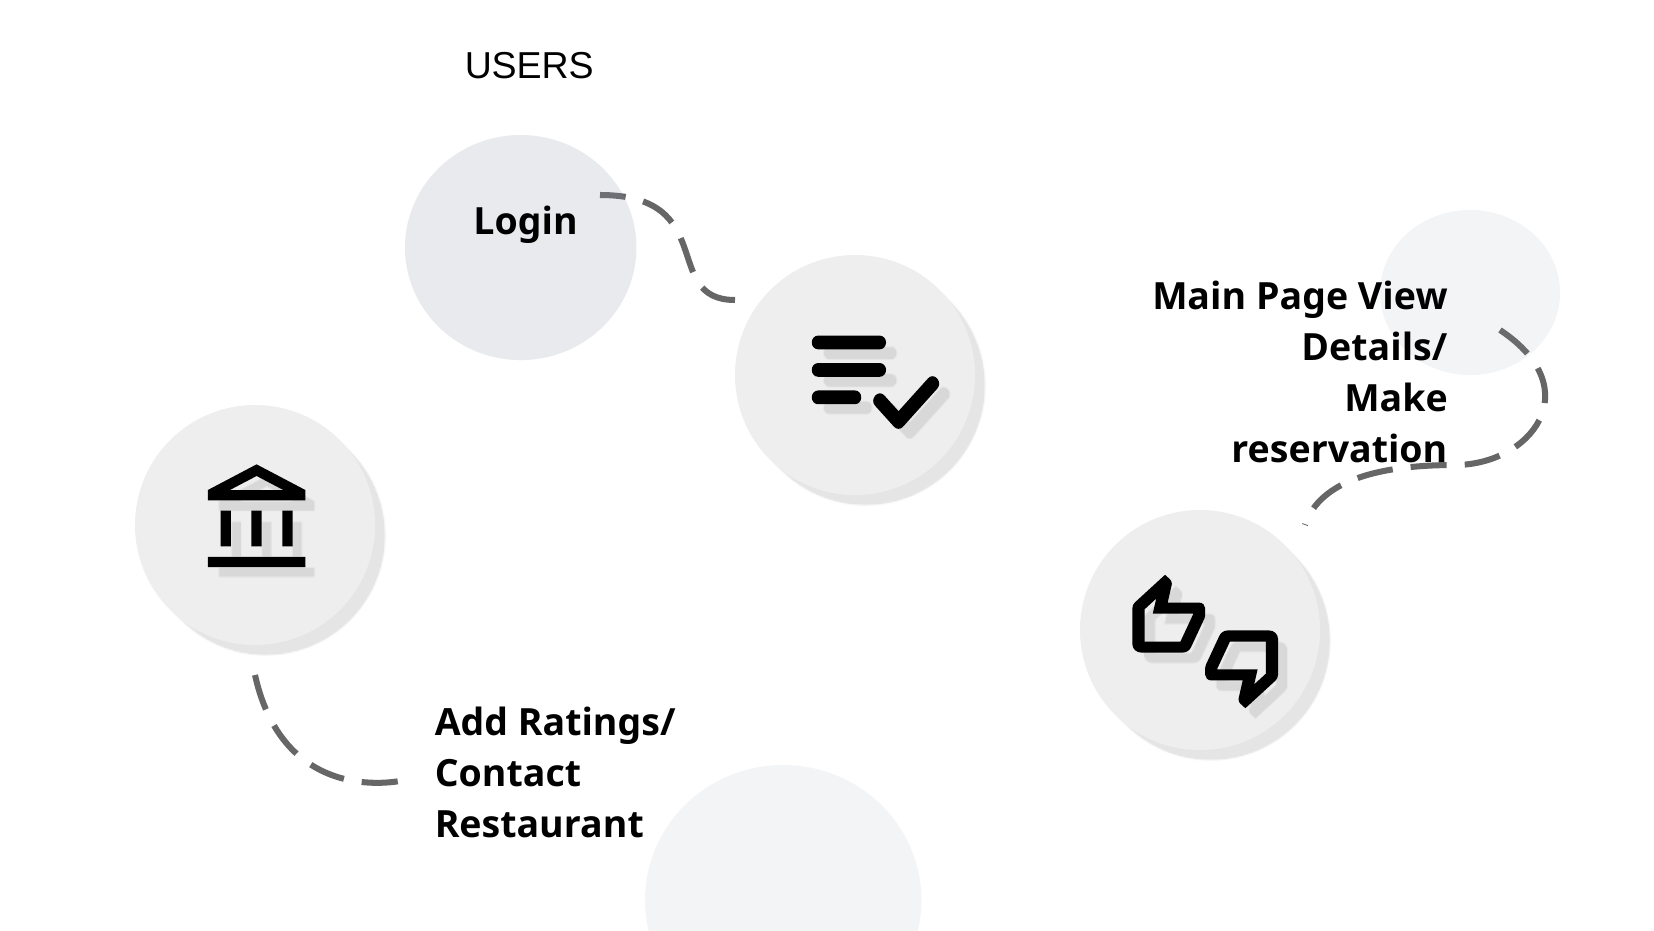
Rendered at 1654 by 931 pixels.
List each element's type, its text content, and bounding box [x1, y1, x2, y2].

picture [1129, 572, 1282, 712]
text_box Main Page View Details/ Make reservation [1132, 262, 1463, 452]
text_box Add Ratings/ Contact Restaurant [420, 637, 751, 827]
text_box [405, 135, 637, 361]
picture [195, 456, 324, 586]
picture [796, 291, 952, 463]
text_box Login [262, 187, 593, 254]
text_box USERS [450, 37, 1126, 95]
